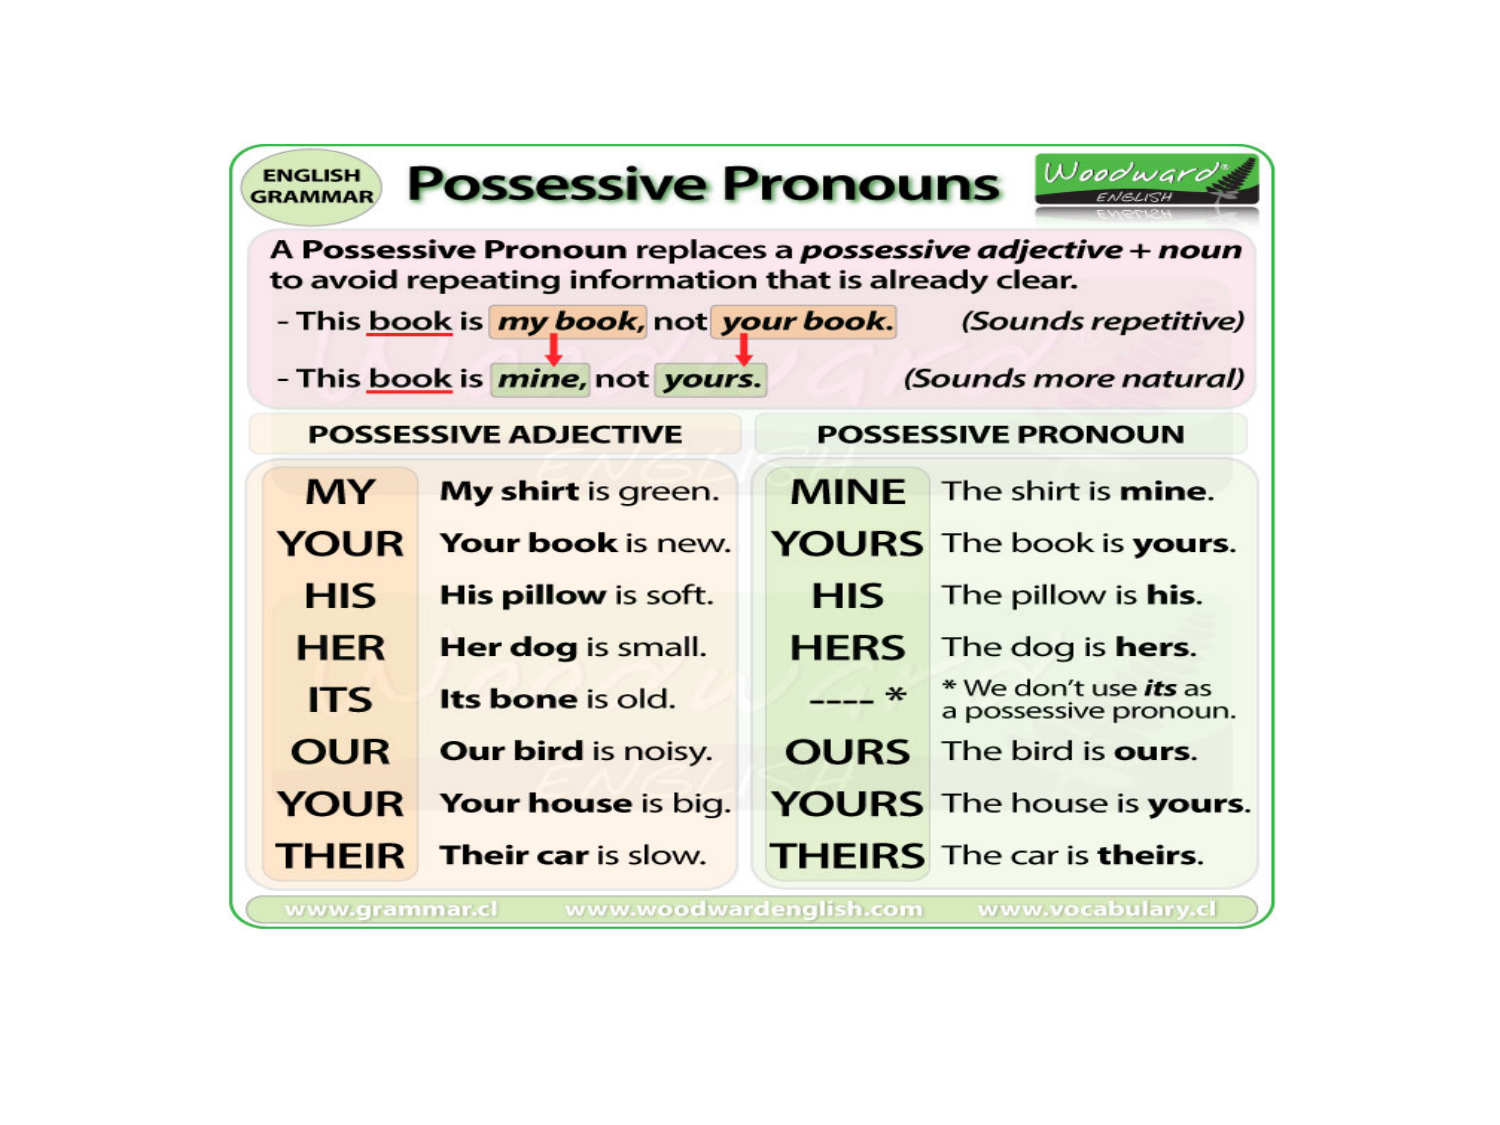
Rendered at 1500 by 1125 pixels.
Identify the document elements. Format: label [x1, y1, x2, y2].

picture [216, 134, 1288, 939]
